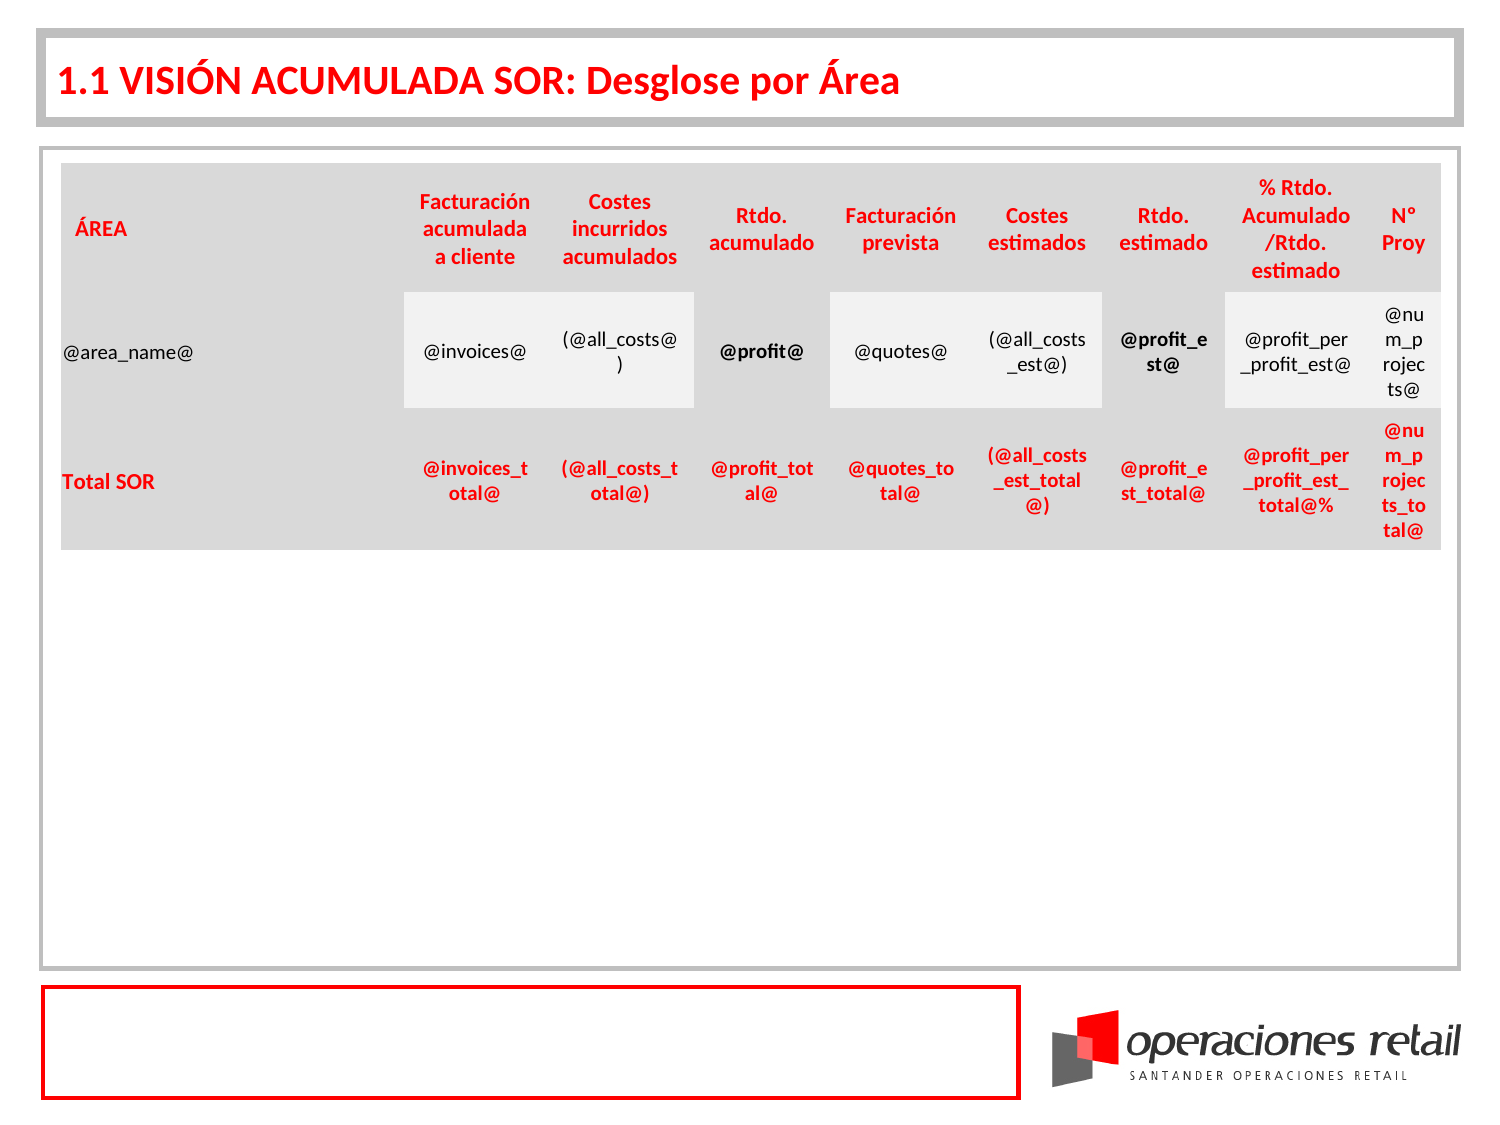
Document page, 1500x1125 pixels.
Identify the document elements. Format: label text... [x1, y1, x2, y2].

table_cell (@all_costs@) [546, 292, 694, 408]
table_cell (@all_costs_est@) [972, 292, 1102, 408]
table_cell @profit_per_profit_est_total@% [1225, 408, 1367, 550]
table_cell @quotes@ [830, 292, 972, 408]
table_cell @profit_est@ [1102, 292, 1225, 408]
table_cell @num_projects_total@ [1367, 408, 1441, 550]
table_header Nº Proy [1367, 163, 1441, 292]
table_header Rtdo. acumulado [694, 163, 830, 292]
table_header ÁREA [61, 163, 404, 292]
table_cell @profit_total@ [694, 408, 830, 550]
table_cell @area_name@ [61, 292, 404, 408]
table_header Facturación prevista [830, 163, 972, 292]
text_box 1.1 VISIÓN ACUMULADA SOR: Desglose por Área [41, 33, 1459, 122]
table_cell @invoices@ [404, 292, 546, 408]
table_cell @num_projects@ [1367, 292, 1441, 408]
table_cell Total SOR [61, 408, 404, 550]
table_cell @quotes_total@ [830, 408, 972, 550]
table_cell @invoices_total@ [404, 408, 546, 550]
table_header Costes estimados [972, 163, 1102, 292]
table_cell @profit@ [694, 292, 830, 408]
table_header % Rtdo. Acumulado /Rtdo. estimado [1225, 163, 1367, 292]
table_cell @profit_per_profit_est@ [1225, 292, 1367, 408]
picture [1041, 999, 1472, 1098]
table_header Costes incurridos acumulados [546, 163, 694, 292]
table_cell (@all_costs_total@) [546, 408, 694, 550]
table_cell (@all_costs_est_total@) [972, 408, 1102, 550]
table_header Rtdo. estimado [1102, 163, 1225, 292]
table_cell @profit_est_total@ [1102, 408, 1225, 550]
table_header Facturación acumulada a cliente [404, 163, 546, 292]
